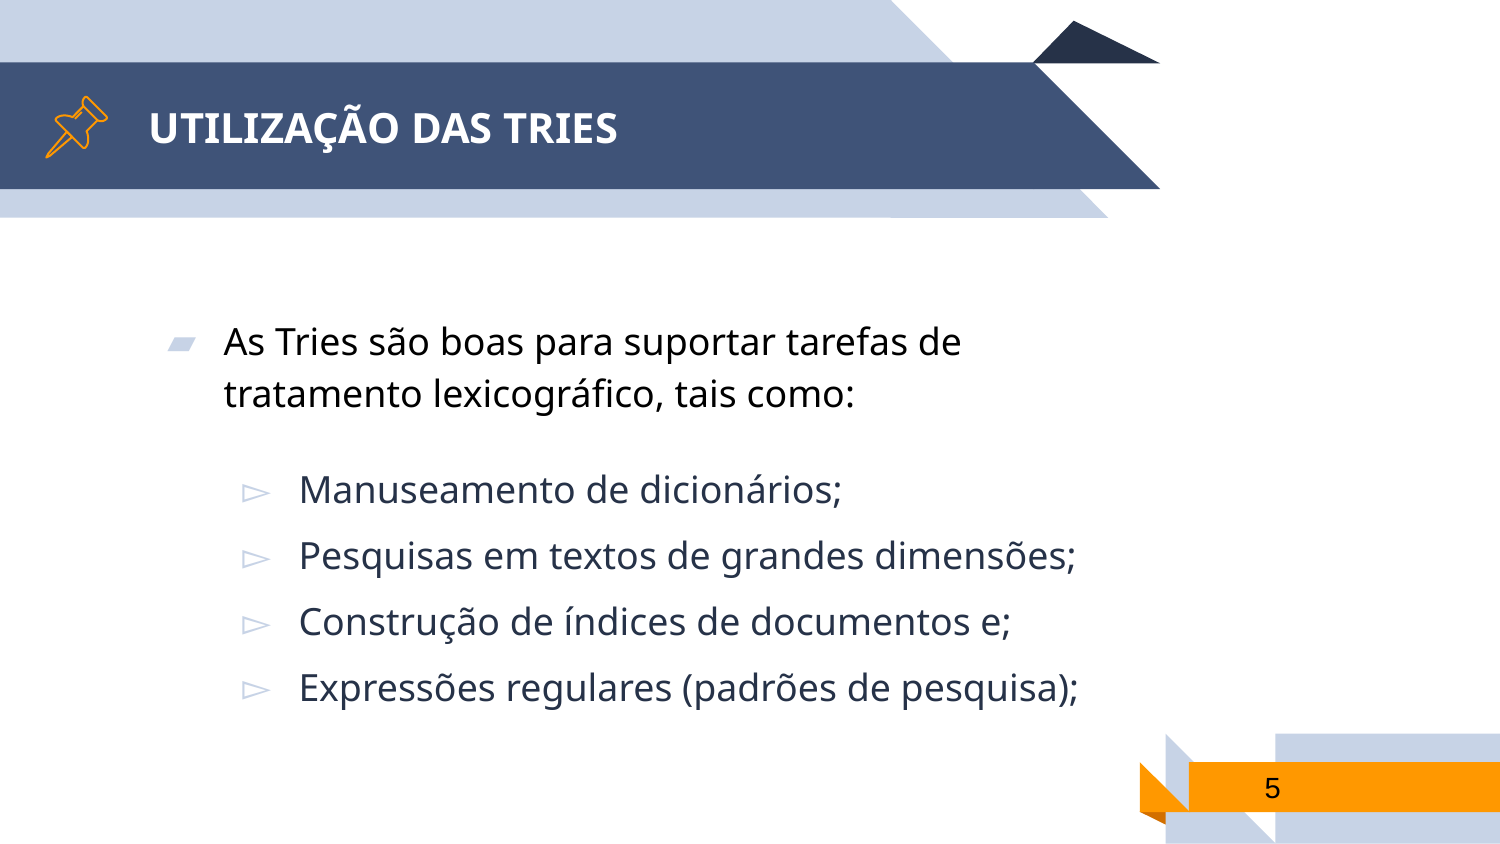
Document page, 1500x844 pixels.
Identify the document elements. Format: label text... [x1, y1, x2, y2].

slide_number <number> [1249, 760, 1494, 813]
list As Tries são boas para suportar tarefas de tratamento lexicográfico, tais como: Manuseamento de dicionários; Pesquisas em textos de grandes dimensões; Construção de índices de documentos e; Expressões regulares (padrões de pesquisa); [133, 252, 1140, 769]
title UTILIZAÇÃO DAS TRIES [133, 64, 1035, 190]
